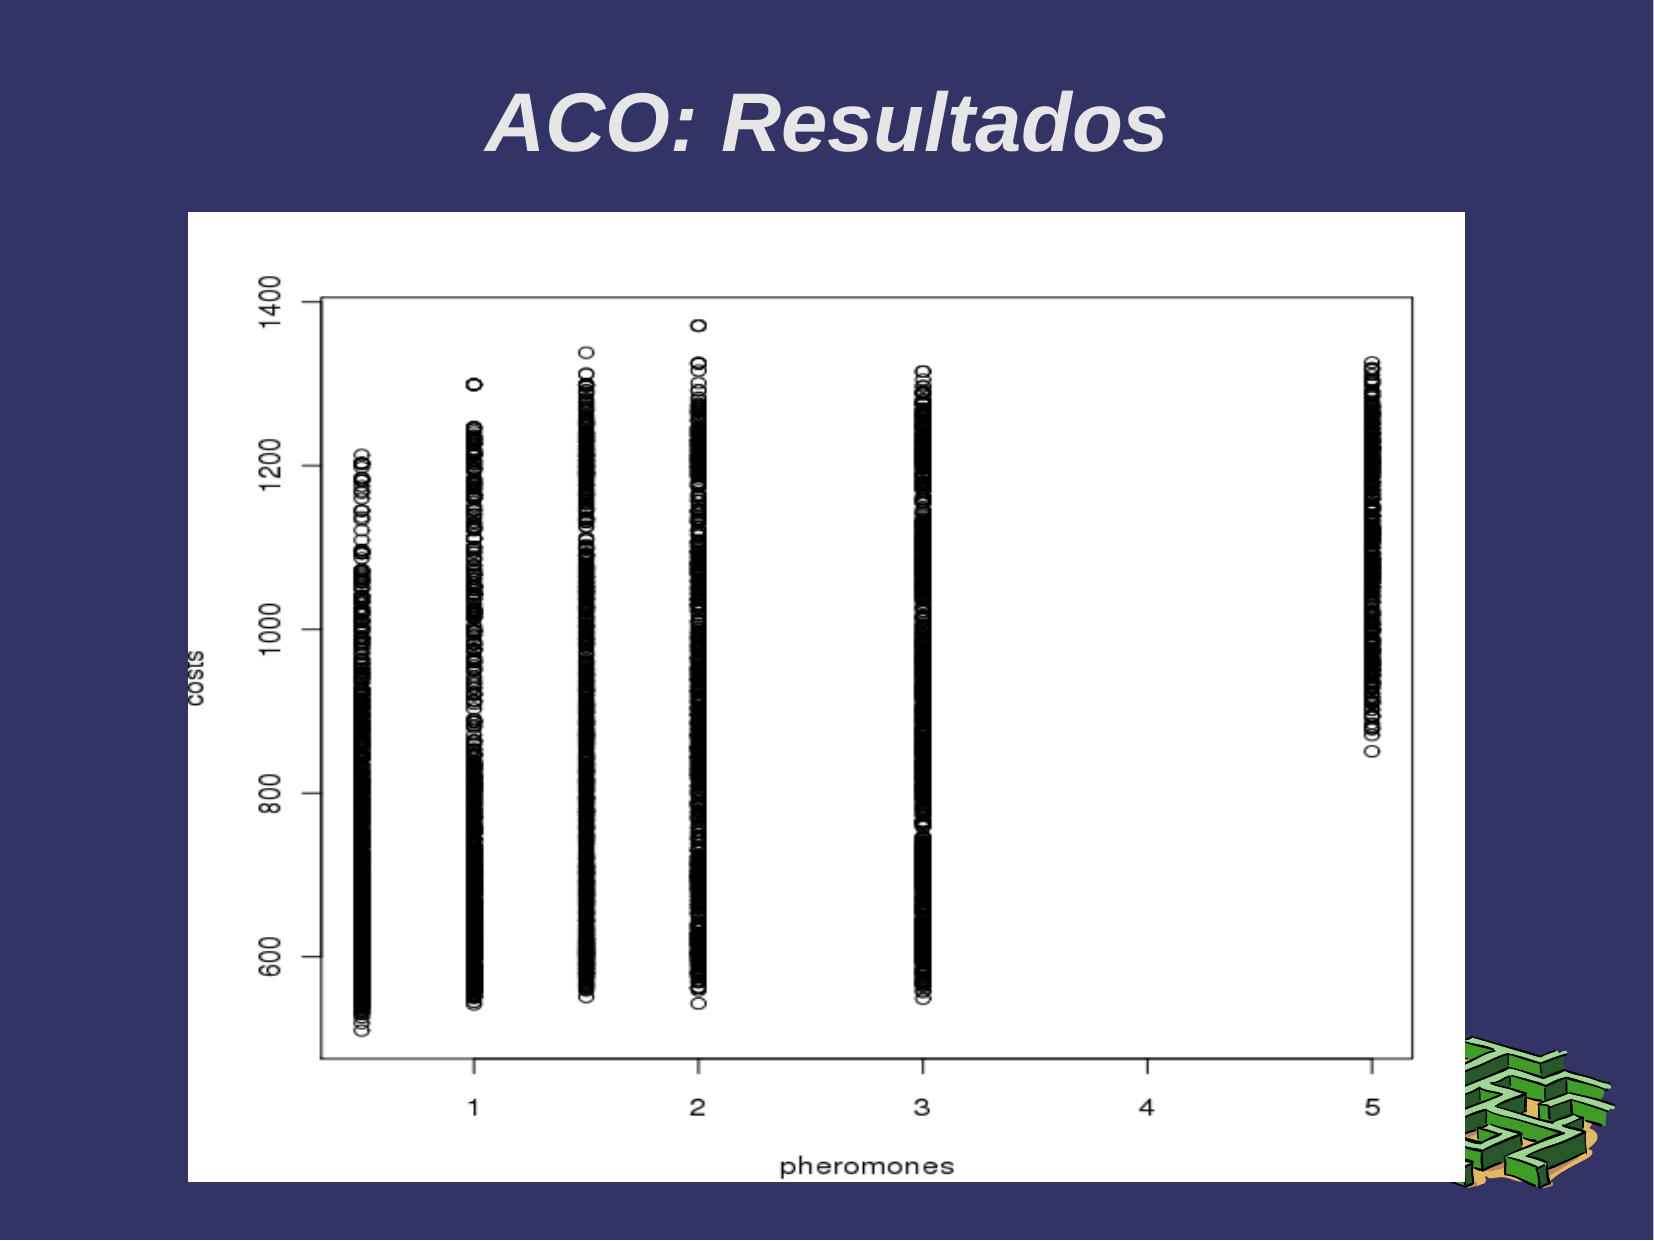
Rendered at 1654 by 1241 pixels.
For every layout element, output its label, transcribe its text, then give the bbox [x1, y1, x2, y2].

title ACO: Resultados [121, 19, 1534, 227]
picture [188, 212, 1465, 1182]
